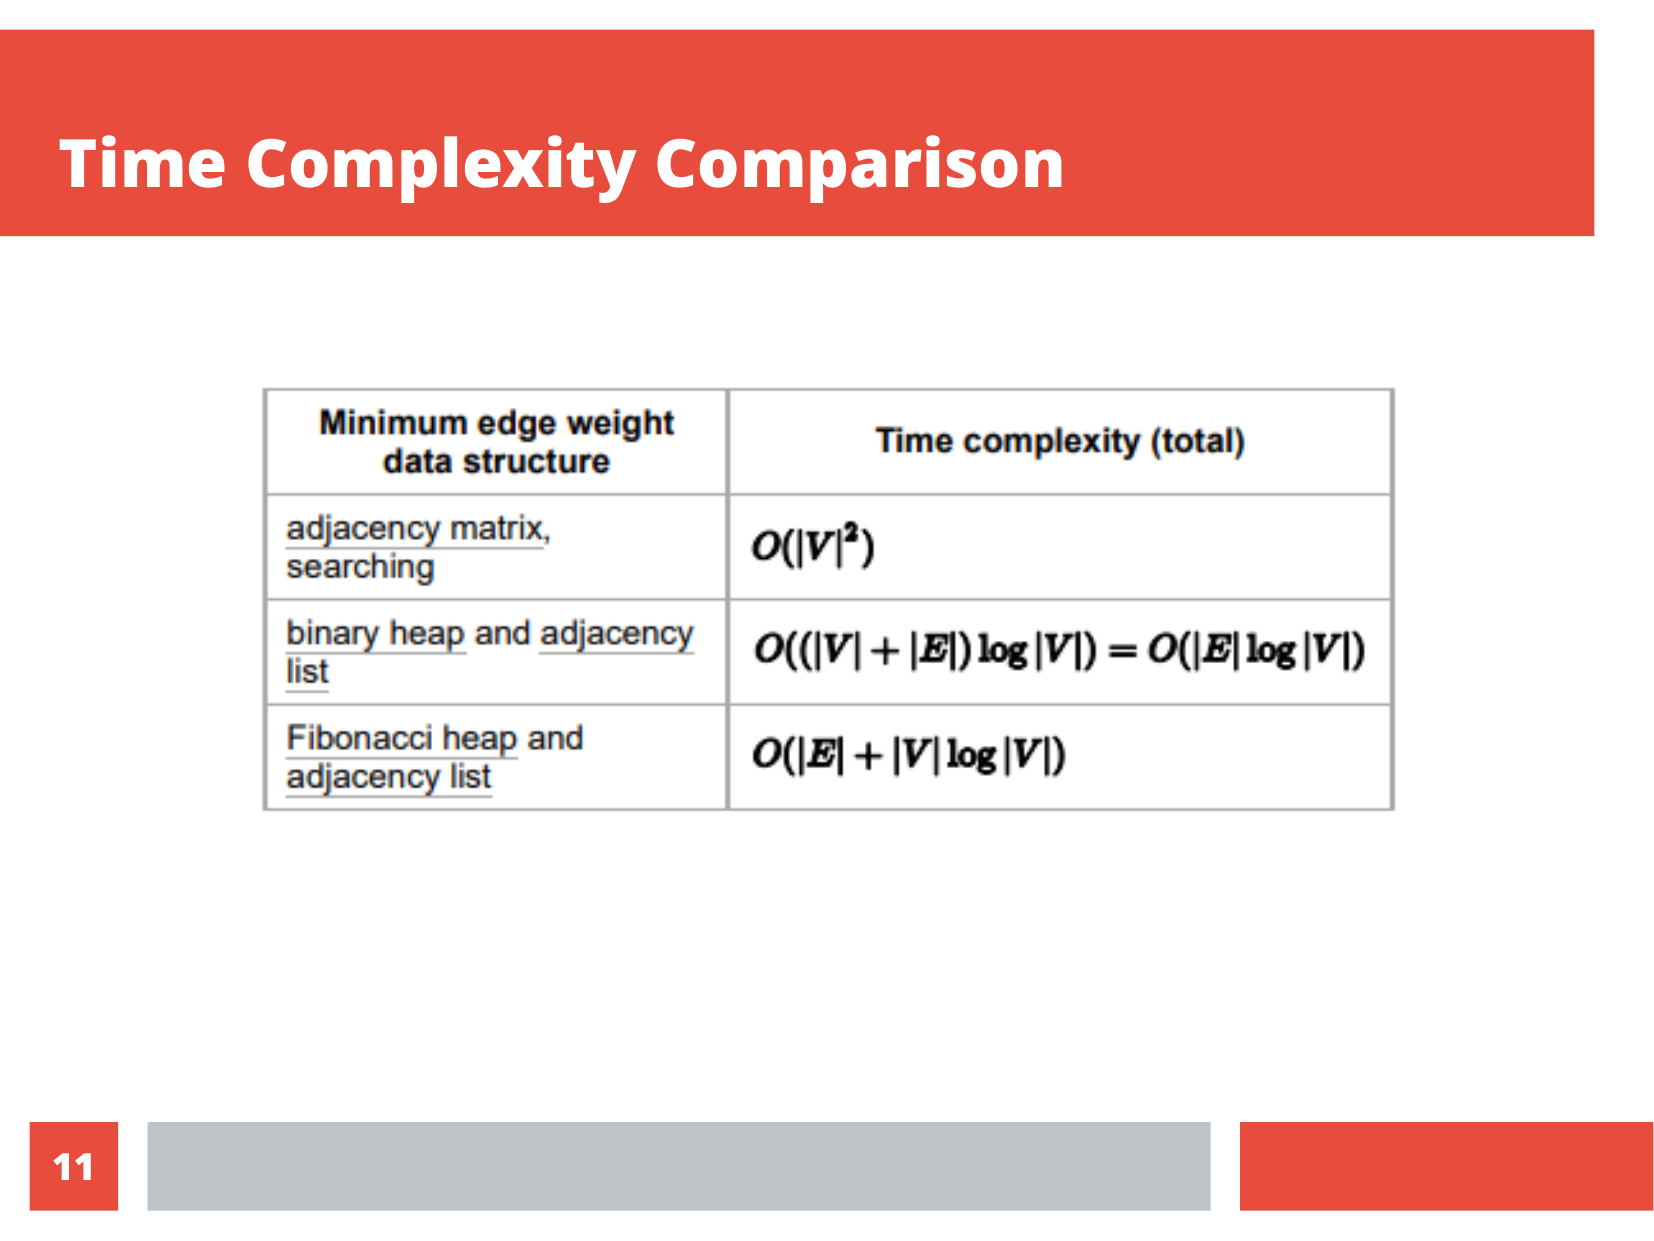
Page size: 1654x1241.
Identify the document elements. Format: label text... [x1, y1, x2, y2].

picture [248, 371, 1411, 827]
title Time Complexity Comparison [59, 59, 1595, 207]
